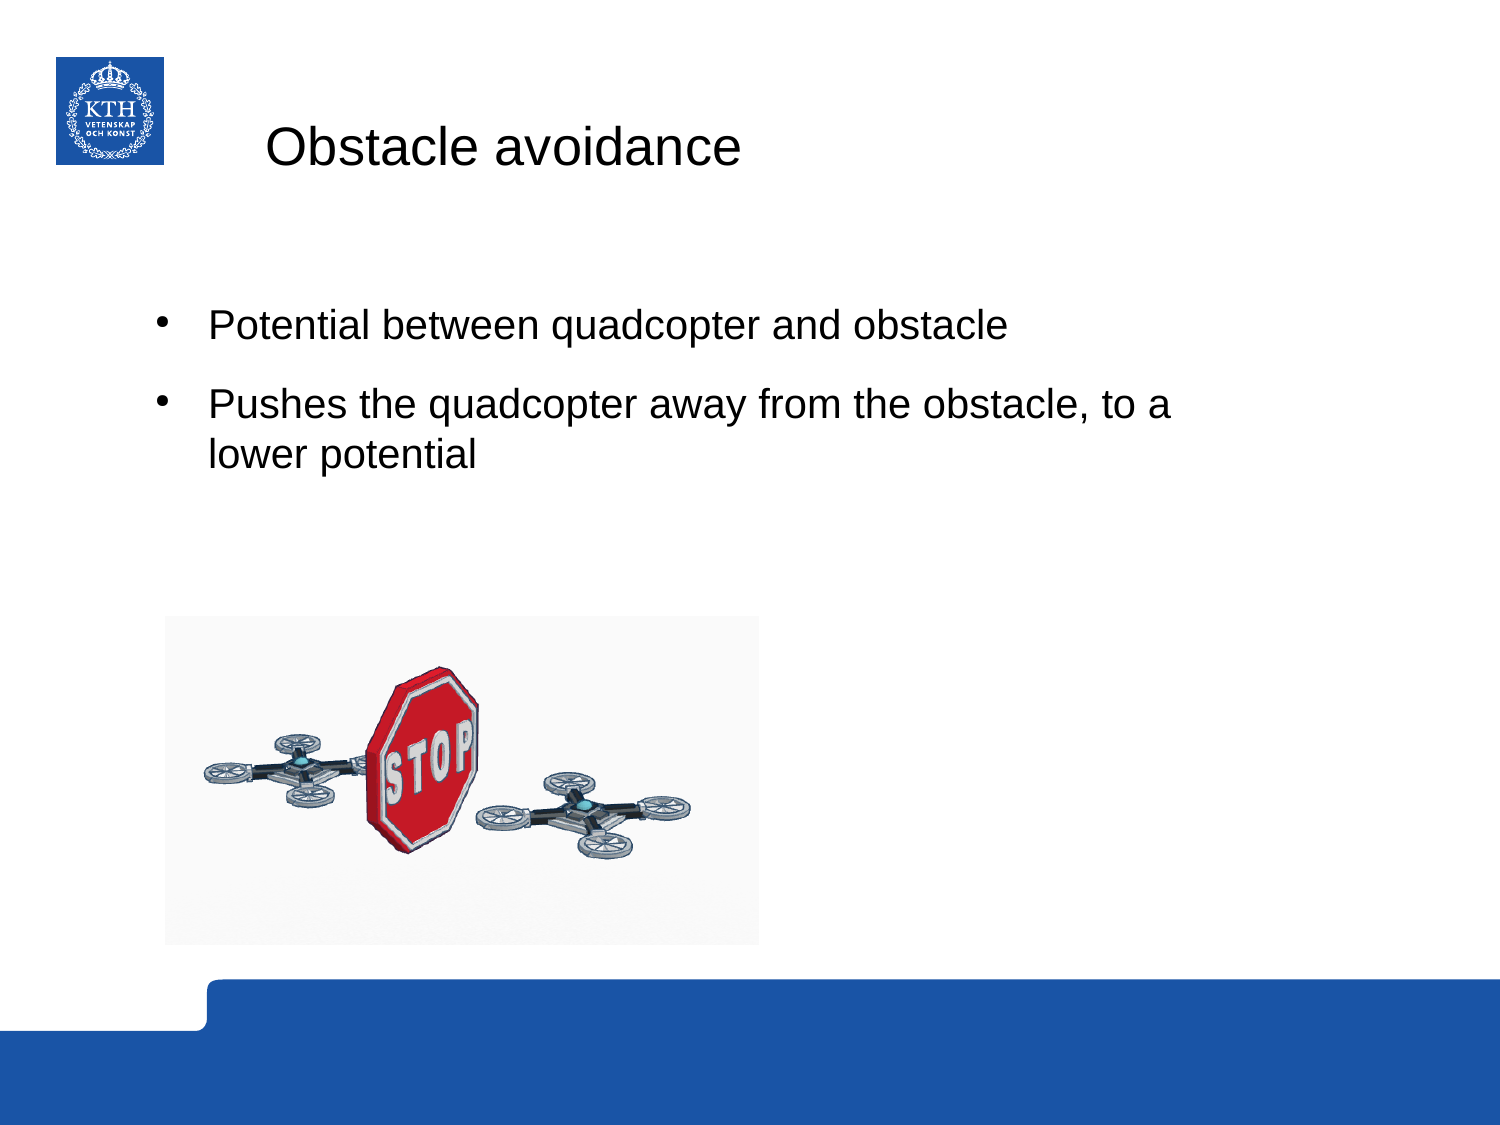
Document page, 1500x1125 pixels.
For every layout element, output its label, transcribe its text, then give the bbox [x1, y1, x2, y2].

list Potential between quadcopter and obstacle Pushes the quadcopter away from the obstacle, to a lower potential [137, 297, 1276, 434]
picture [165, 616, 759, 946]
title Obstacle avoidance [265, 66, 1404, 176]
